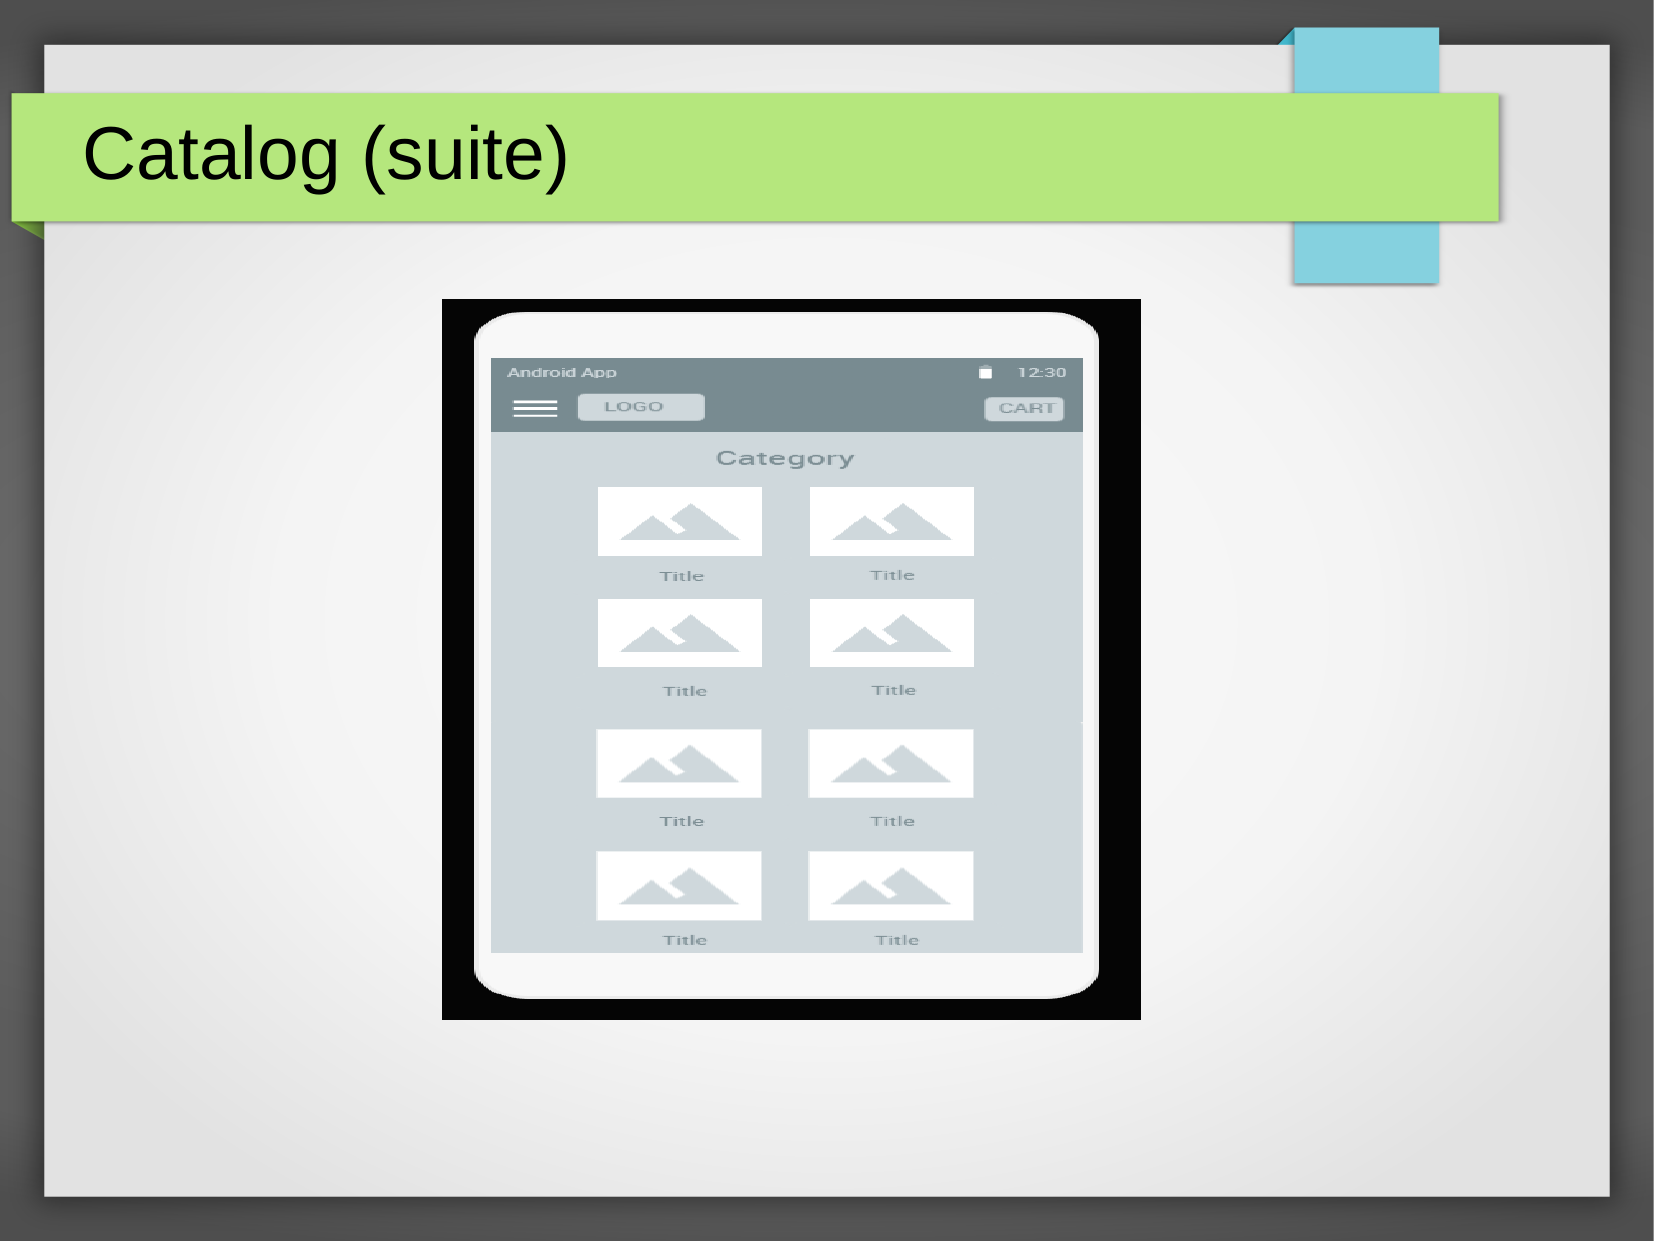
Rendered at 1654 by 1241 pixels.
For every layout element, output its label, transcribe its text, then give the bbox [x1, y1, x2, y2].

picture [0, 0, 1654, 1241]
title Catalog (suite) [82, 94, 1264, 213]
